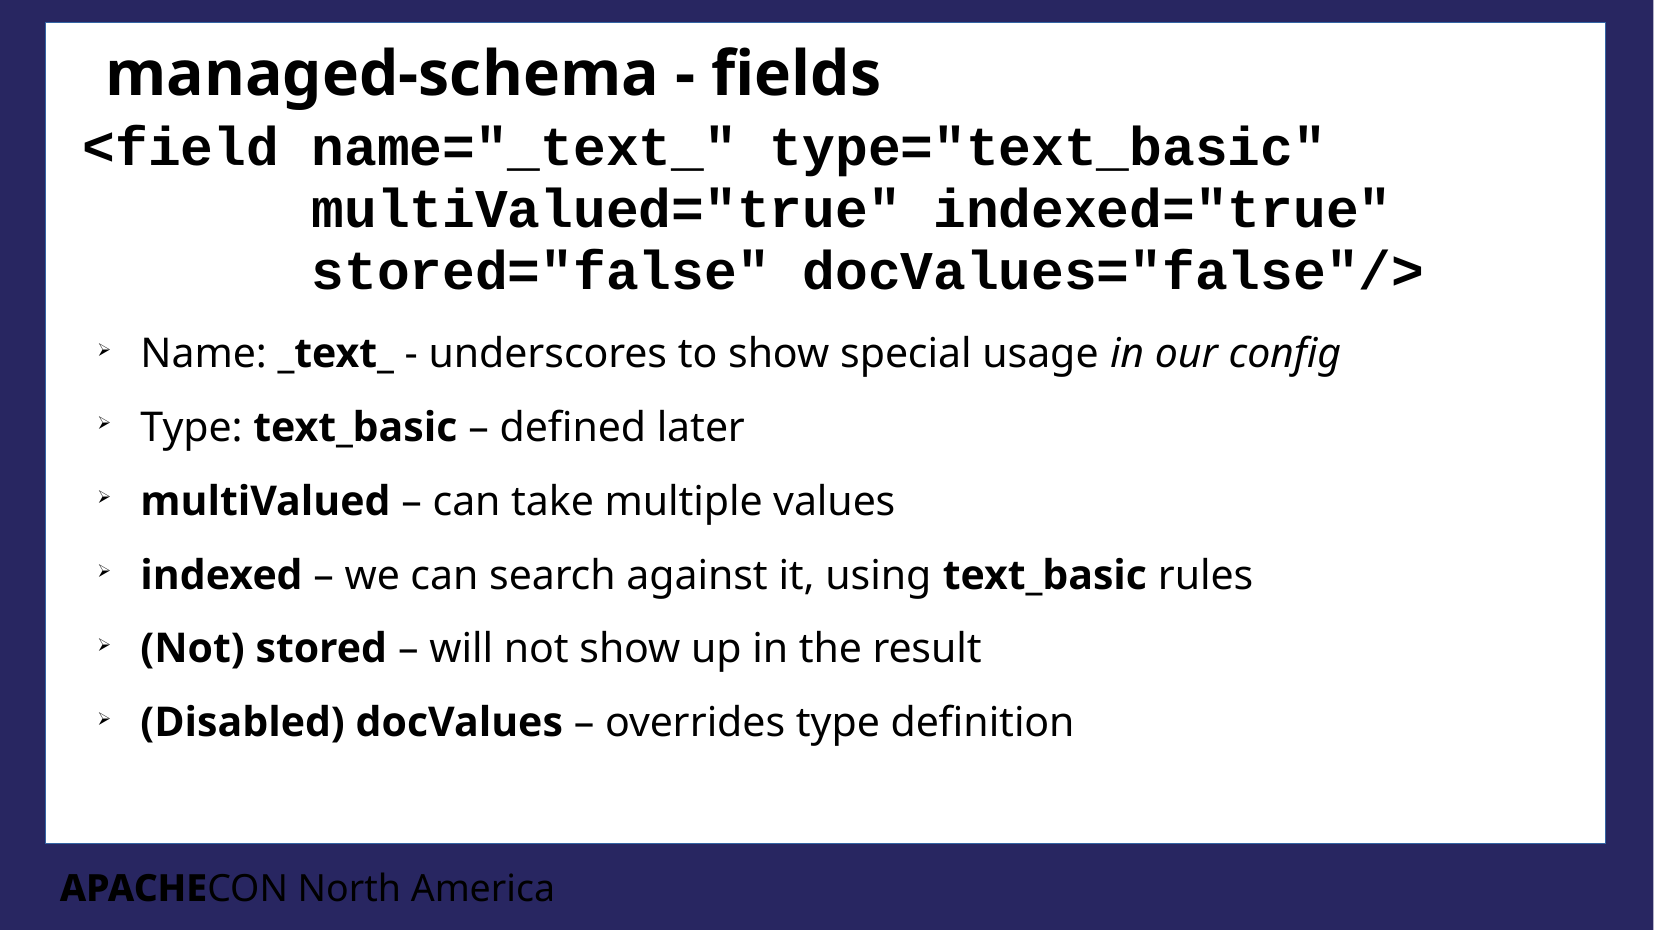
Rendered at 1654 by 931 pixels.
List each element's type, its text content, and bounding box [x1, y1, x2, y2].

list <field name="_text_" type="text_basic" multiValued="true" indexed="true" stored="false" docValues="false"/> Name: _text_ - underscores to show special usage in our config Type: text_basic – defined later multiValued – can take multiple values indexed – we can search against it, using text_basic rules (Not) stored – will not show up in the result (Disabled) docValues – overrides type definition [82, 120, 1571, 757]
title managed-schema - fields [105, 32, 1546, 110]
